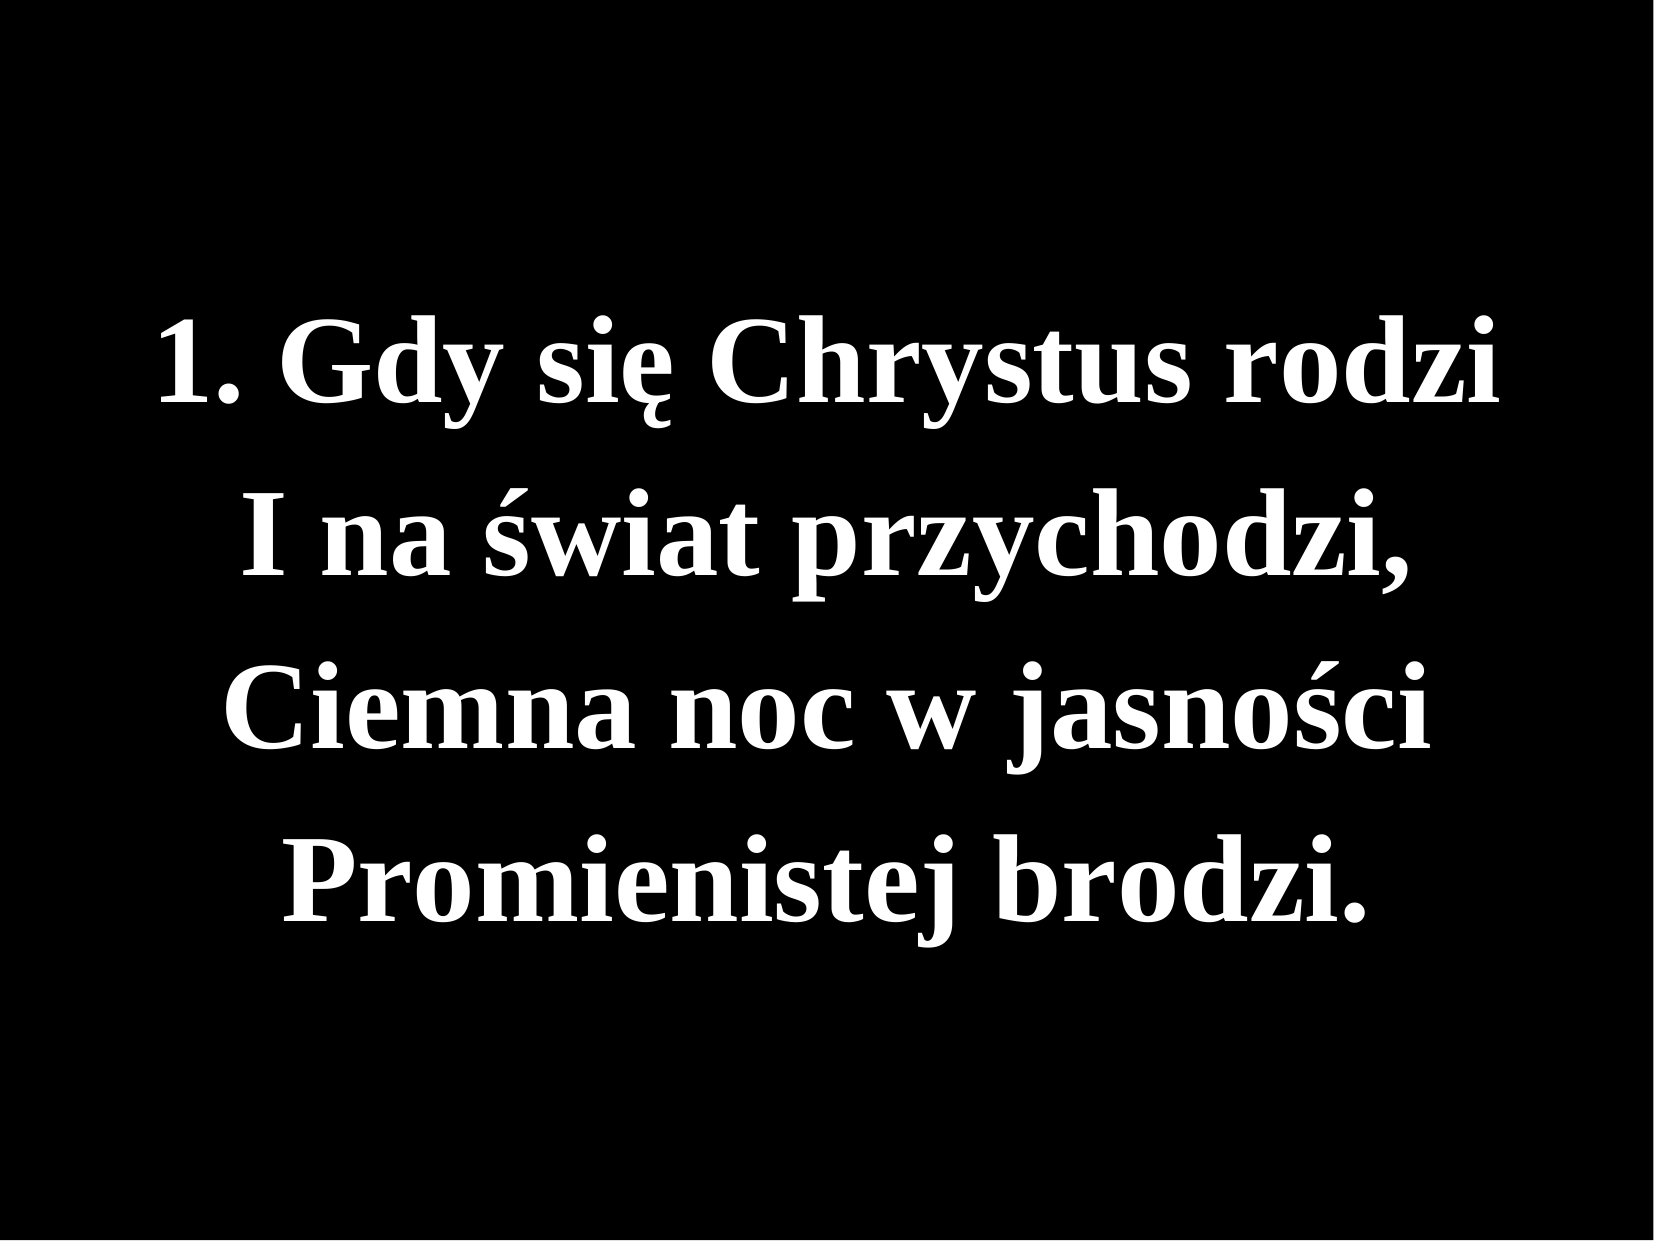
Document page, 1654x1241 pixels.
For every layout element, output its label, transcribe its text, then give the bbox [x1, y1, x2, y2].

title 1. Gdy się Chrystus rodzi ppp I na świat przychodzi, ppp Ciemna noc w jasności ppp Promienistej brodzi. [0, 0, 1654, 1241]
